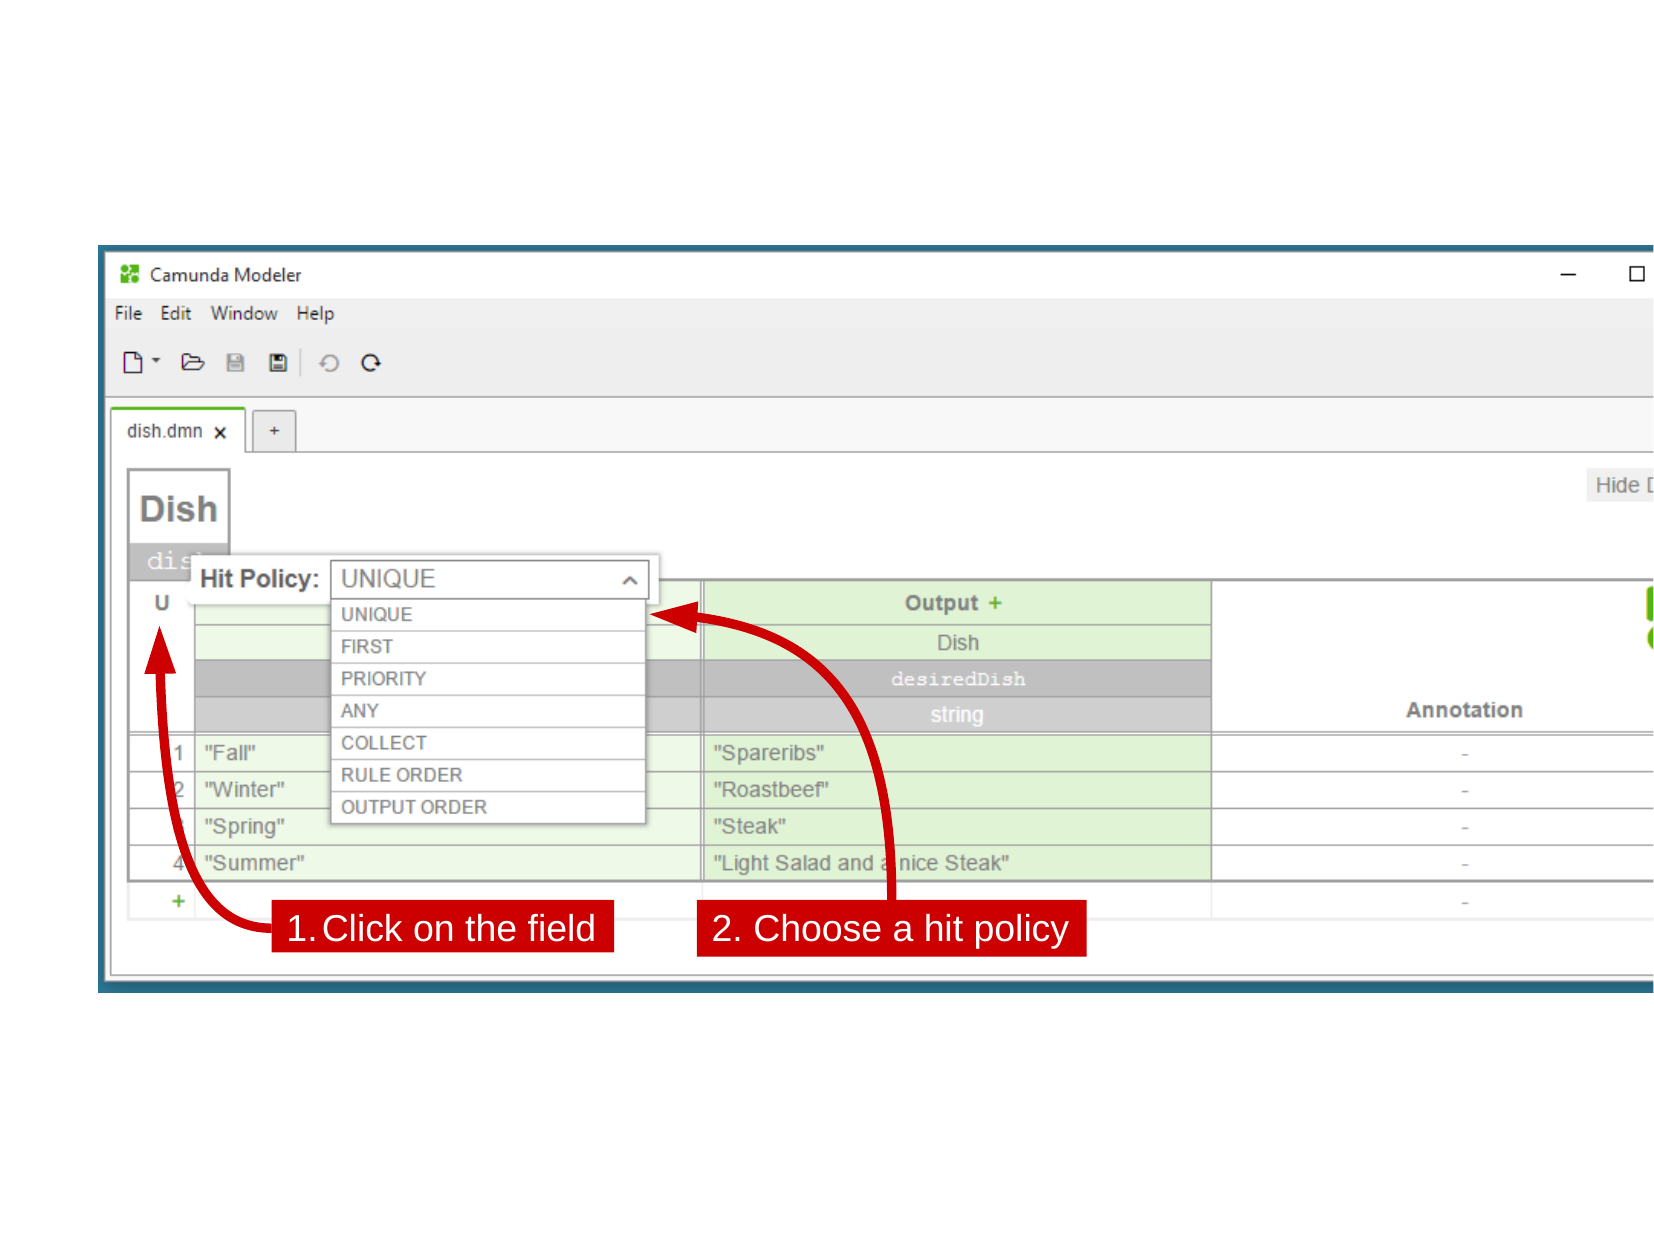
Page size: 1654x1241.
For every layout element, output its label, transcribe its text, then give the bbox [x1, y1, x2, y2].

text_box 2. Choose a hit policy [696, 899, 1087, 957]
text_box Click on the field [271, 899, 615, 957]
picture [98, 245, 1654, 993]
